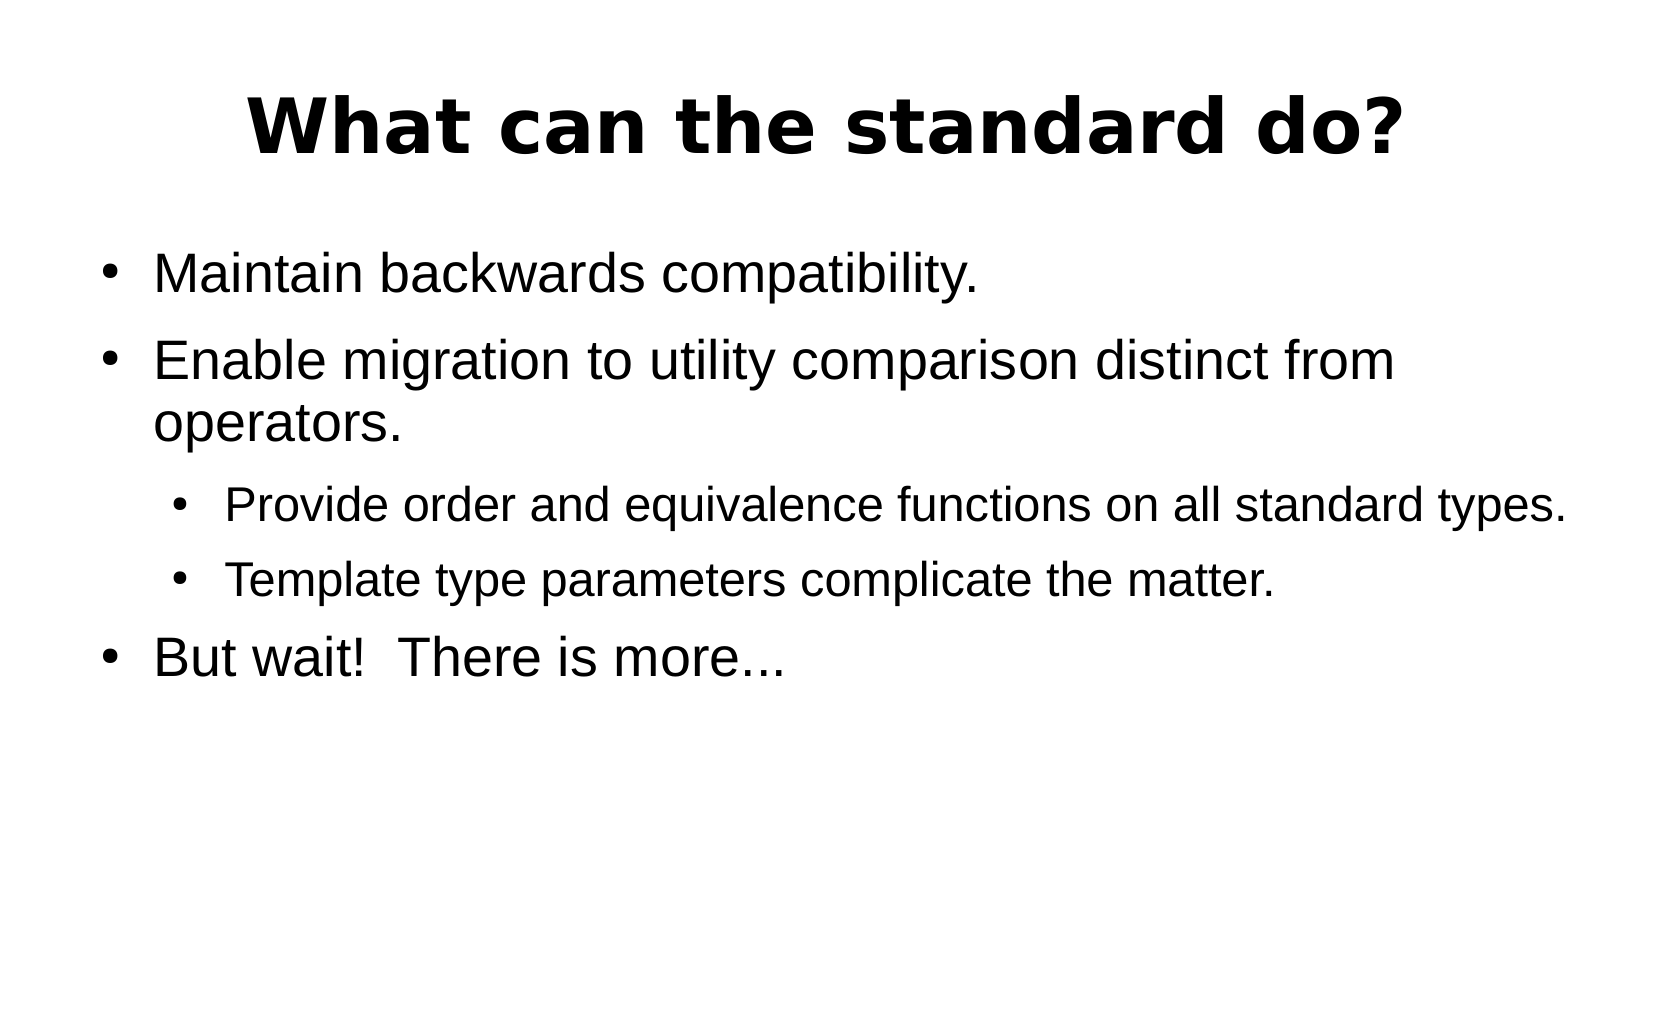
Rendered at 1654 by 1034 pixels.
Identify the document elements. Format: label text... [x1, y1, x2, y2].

title What can the standard do? [82, 41, 1571, 214]
list Maintain backwards compatibility. Enable migration to utility comparison distinct from operators. Provide order and equivalence functions on all standard types. Template type parameters complicate the matter. But wait! There is more... [82, 241, 1571, 842]
